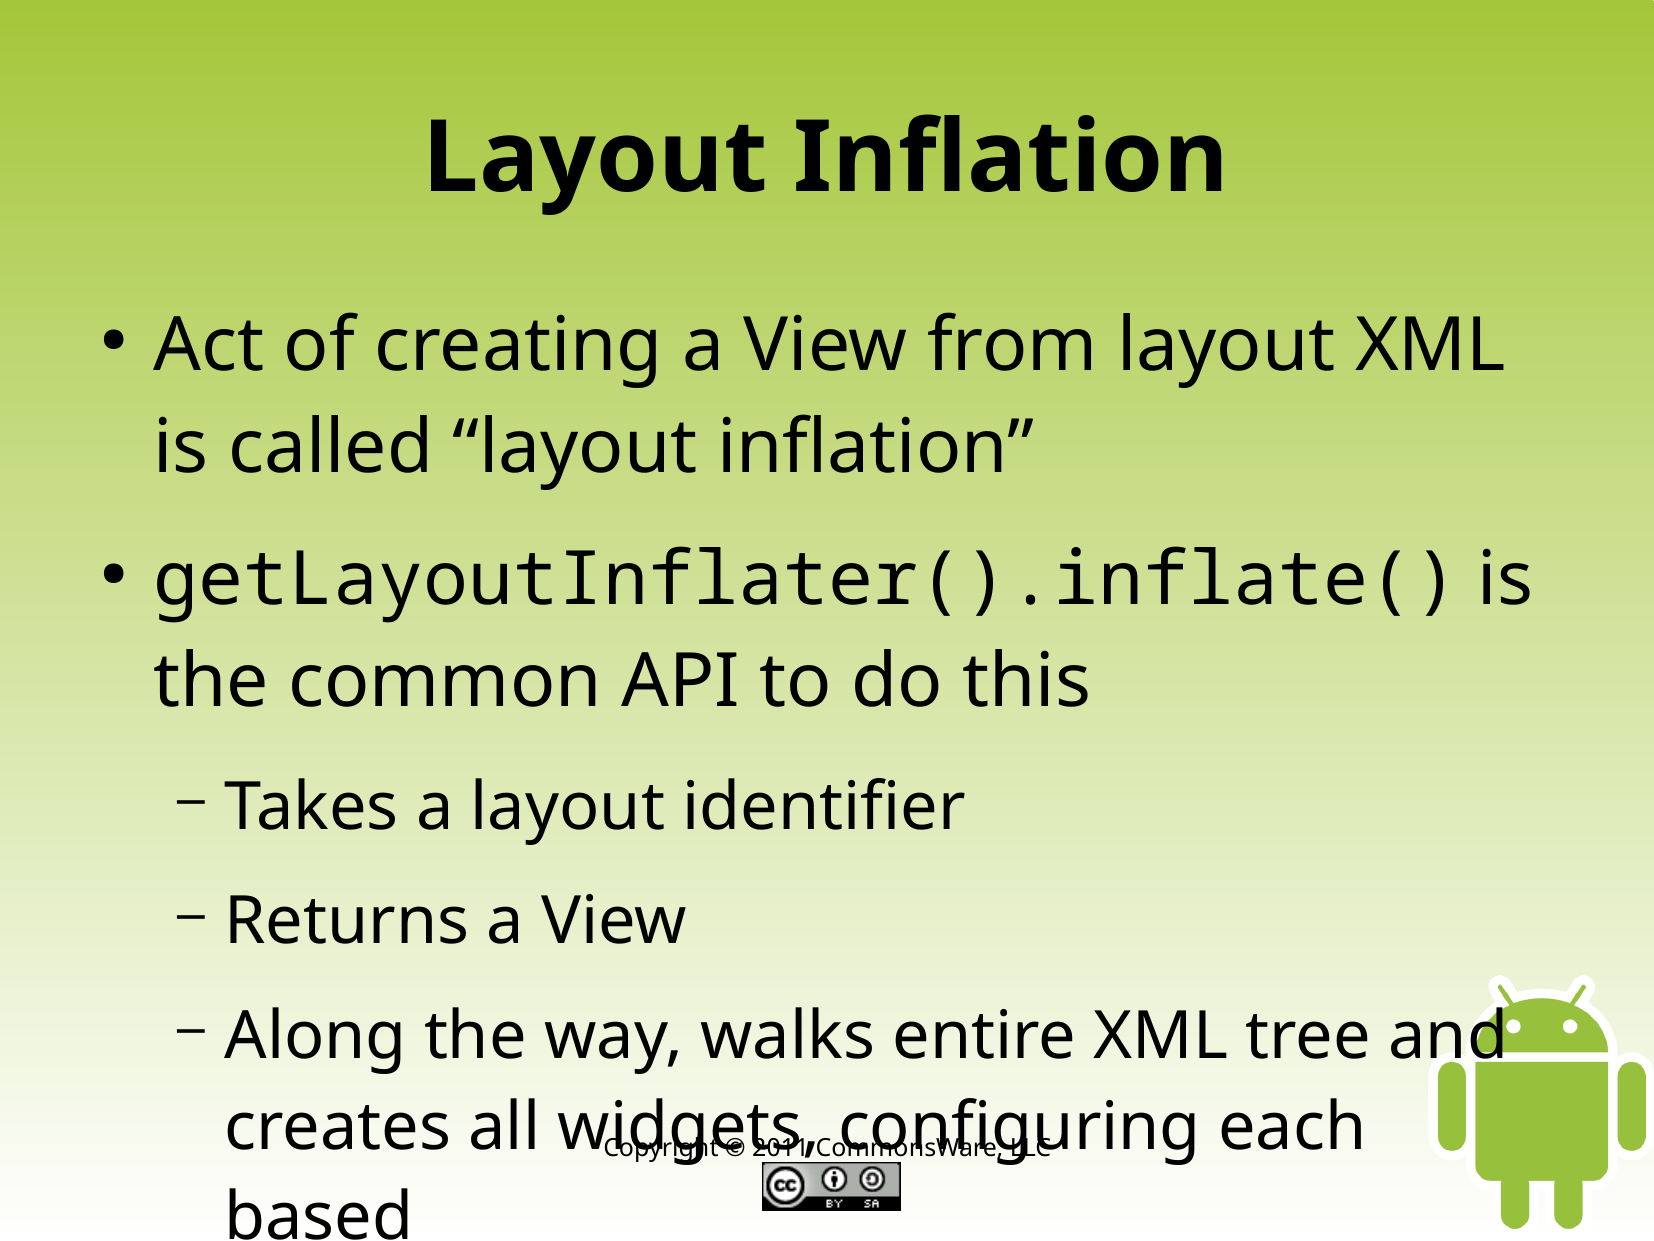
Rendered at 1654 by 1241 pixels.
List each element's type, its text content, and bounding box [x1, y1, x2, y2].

picture [1428, 975, 1654, 1238]
title Layout Inflation [82, 49, 1571, 257]
picture [762, 1172, 901, 1211]
list Act of creating a View from layout XML is called “layout inflation” getLayoutInflater().inflate() is the common API to do this Takes a layout identifier Returns a View Along the way, walks entire XML tree and creates all widgets, configuring each based on attributes [82, 290, 1538, 1172]
